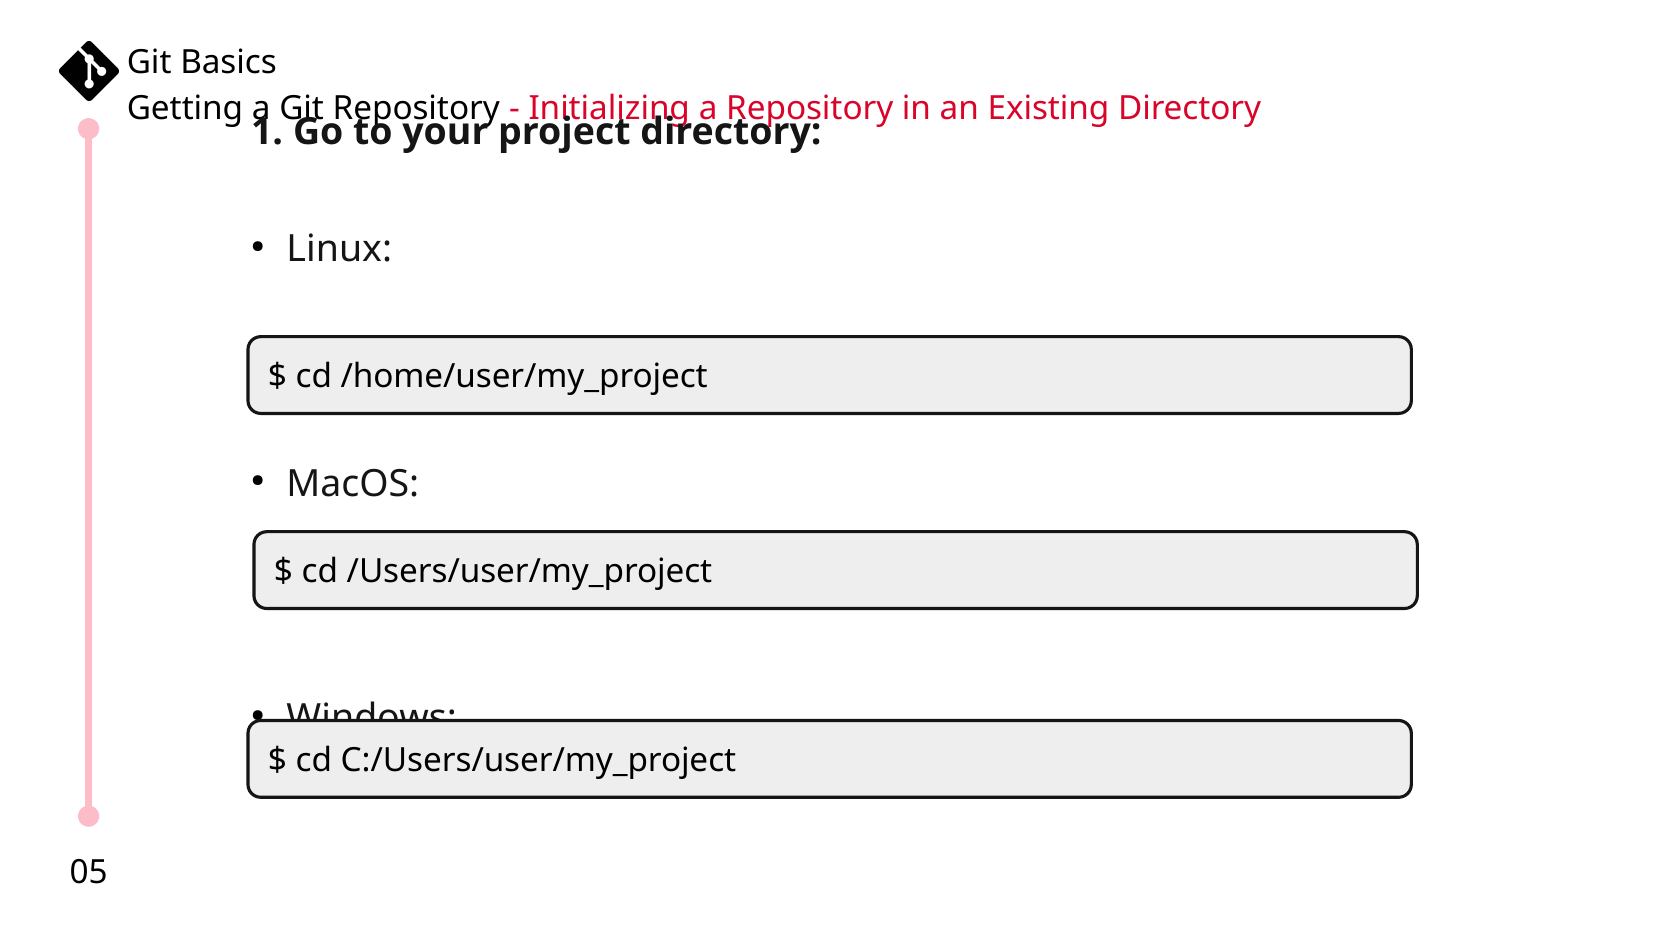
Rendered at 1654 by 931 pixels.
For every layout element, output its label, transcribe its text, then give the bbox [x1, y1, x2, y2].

text_box $ cd C:/Users/user/my_project [247, 720, 1412, 798]
text_box Git Basics Getting a Git Repository - Initializing a Repository in an Existing Directory [112, 31, 1506, 113]
text_box $ cd /Users/user/my_project [253, 531, 1418, 609]
picture [59, 41, 119, 101]
text_box $ cd /home/user/my_project [247, 336, 1412, 414]
text_box 1. Go to your project directory: Linux: MacOS: Windows: [236, 146, 1418, 693]
text_box 05 [47, 840, 130, 889]
